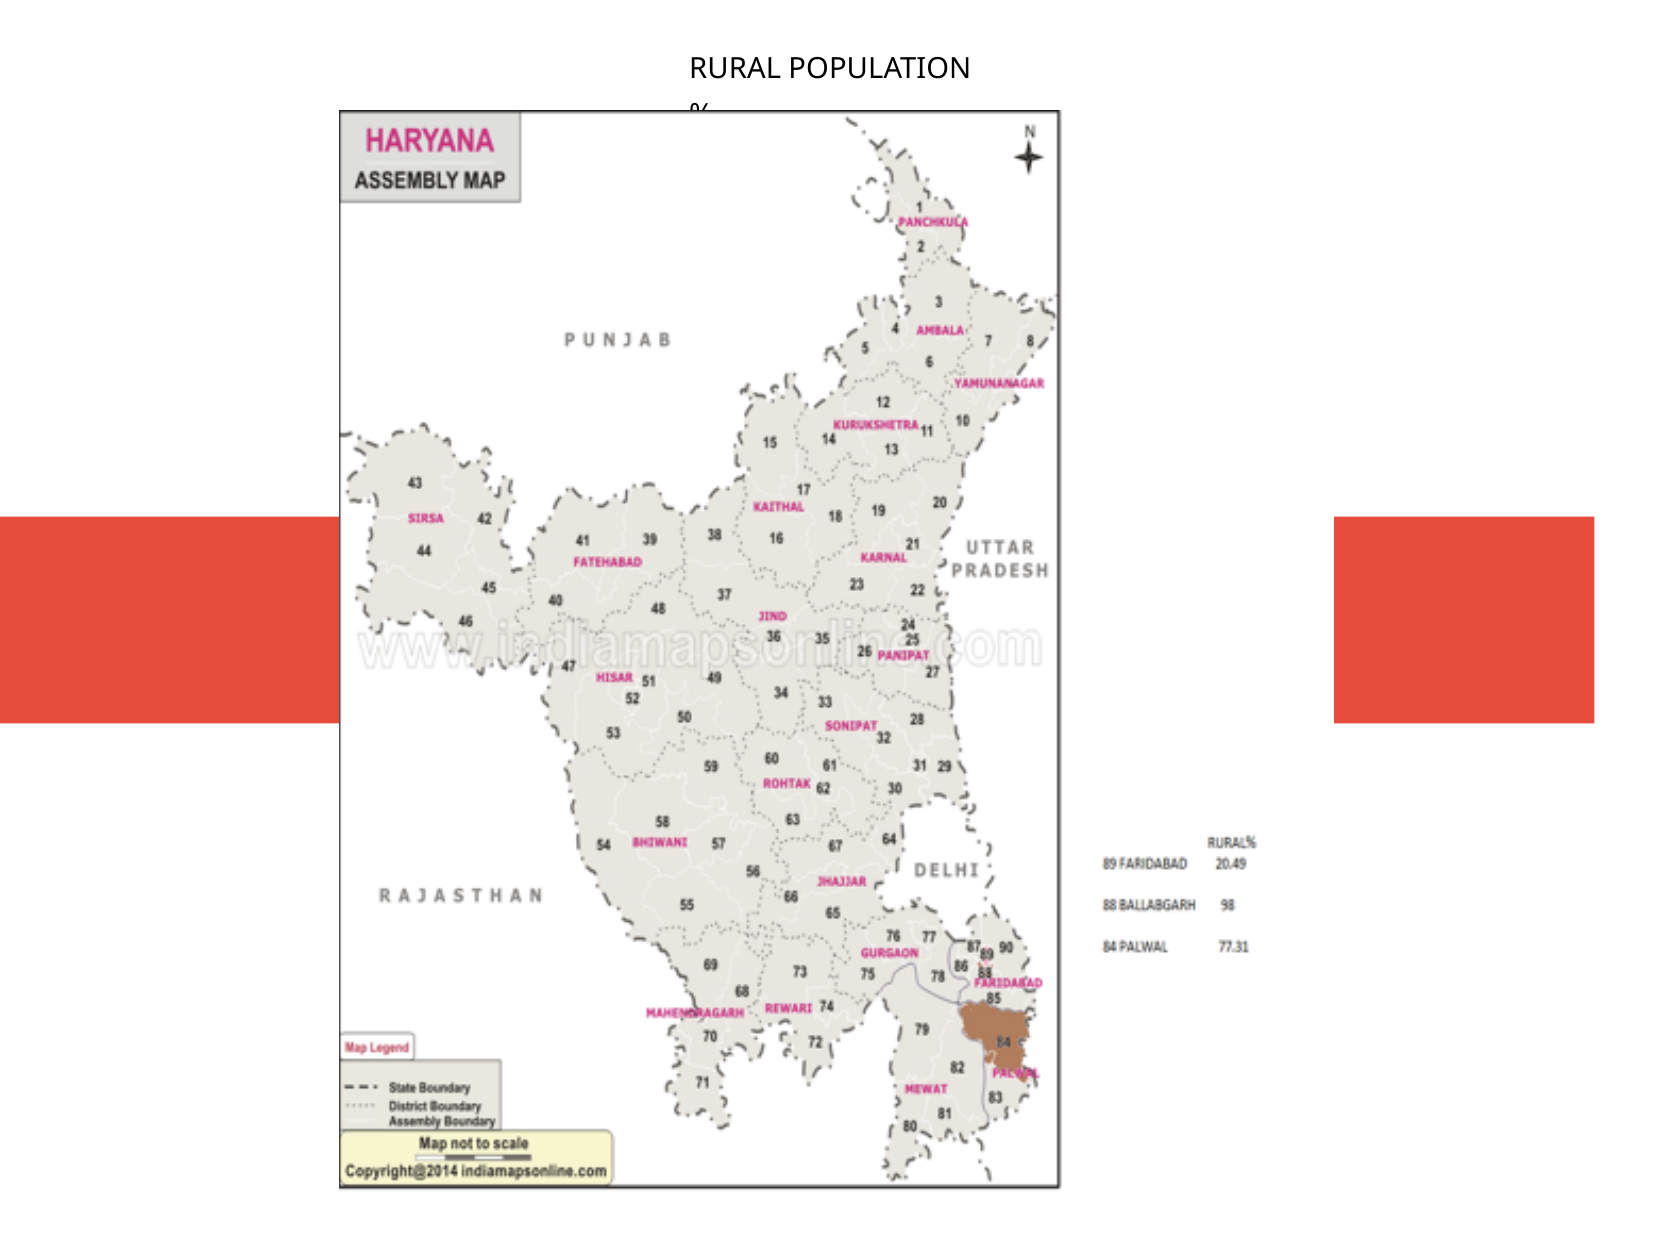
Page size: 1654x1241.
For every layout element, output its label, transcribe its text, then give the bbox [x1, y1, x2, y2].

picture [339, 110, 1334, 1219]
text_box RURAL POPULATION % [674, 33, 992, 83]
